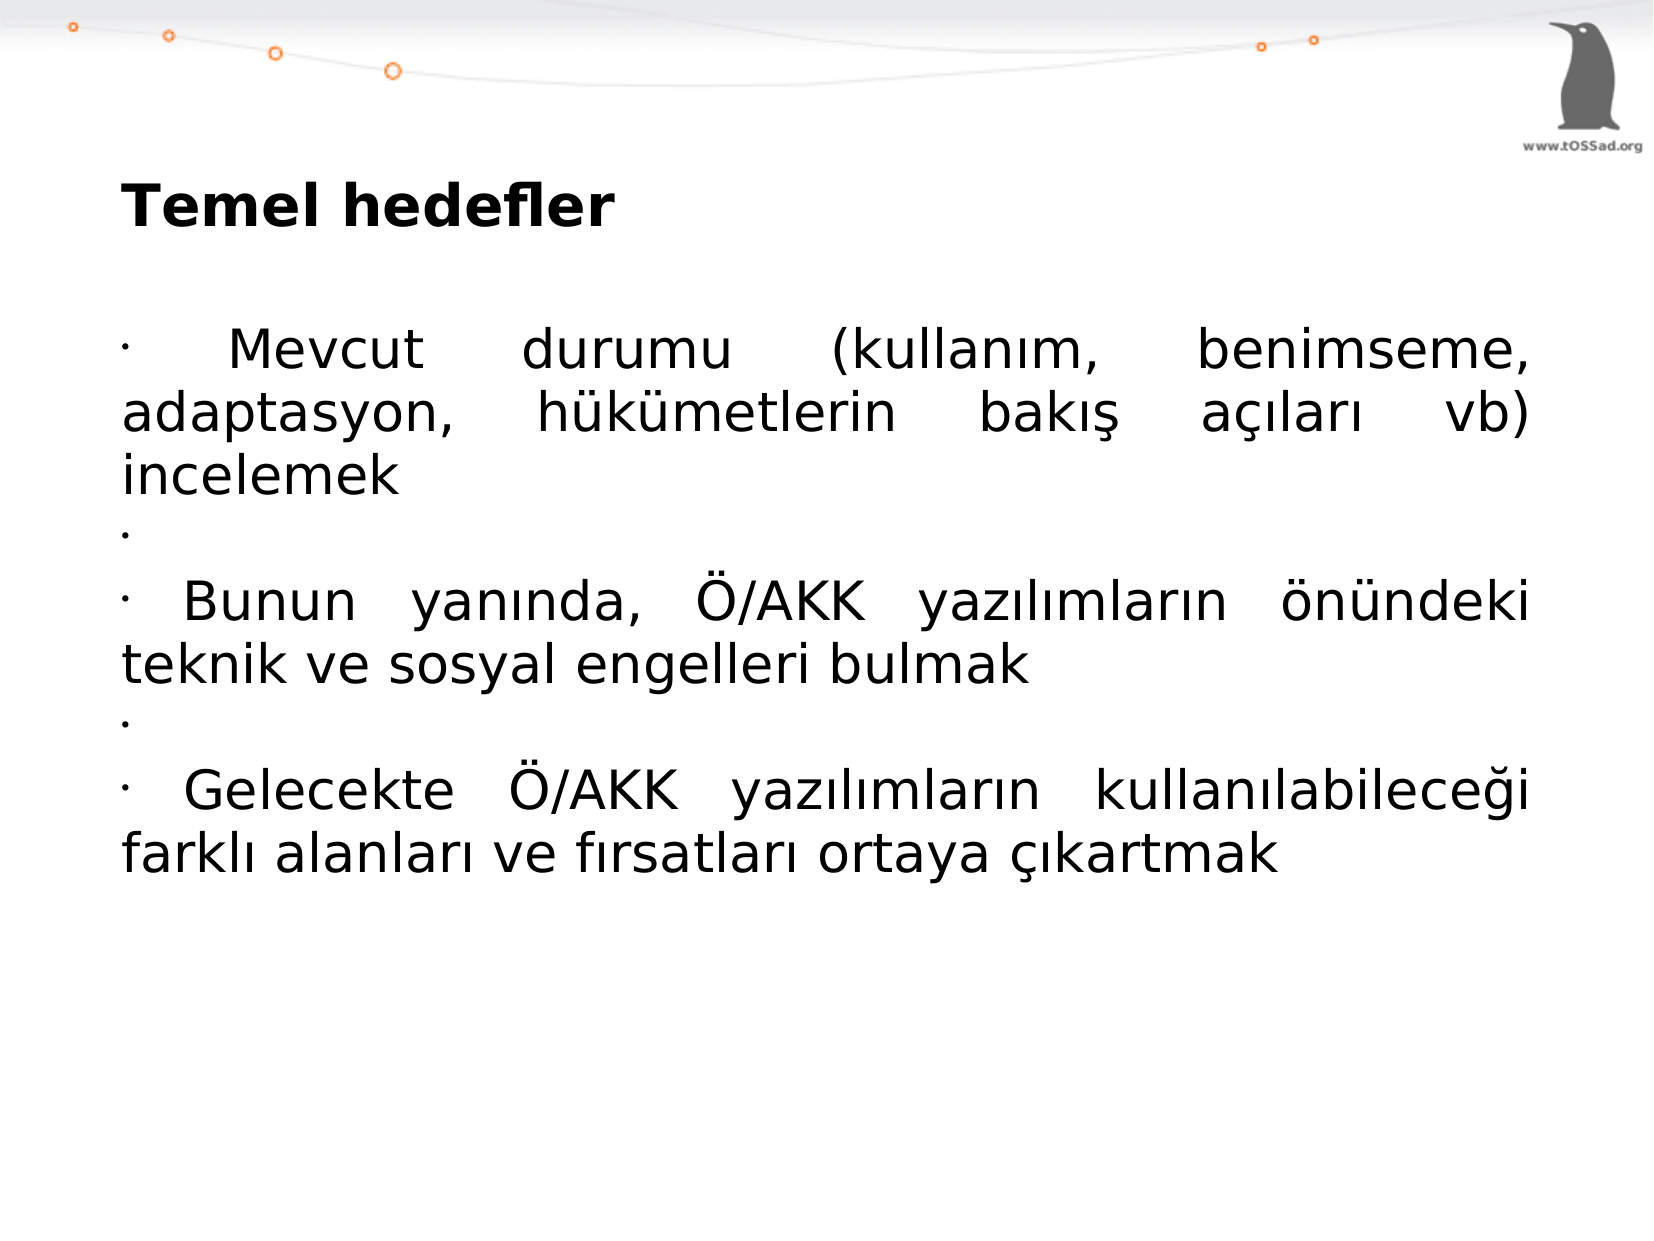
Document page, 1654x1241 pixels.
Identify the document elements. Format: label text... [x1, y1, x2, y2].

picture [0, 0, 1654, 157]
subtitle Mevcut durumu (kullanım, benimseme, adaptasyon, hükümetlerin bakış açıları vb) incelemek Bunun yanında, Ö/AKK yazılımların önündeki teknik ve sosyal engelleri bulmak Gelecekte Ö/AKK yazılımların kullanılabileceği farklı alanları ve fırsatları ortaya çıkartmak [121, 318, 1534, 886]
title Temel hedefler [121, 102, 1534, 311]
